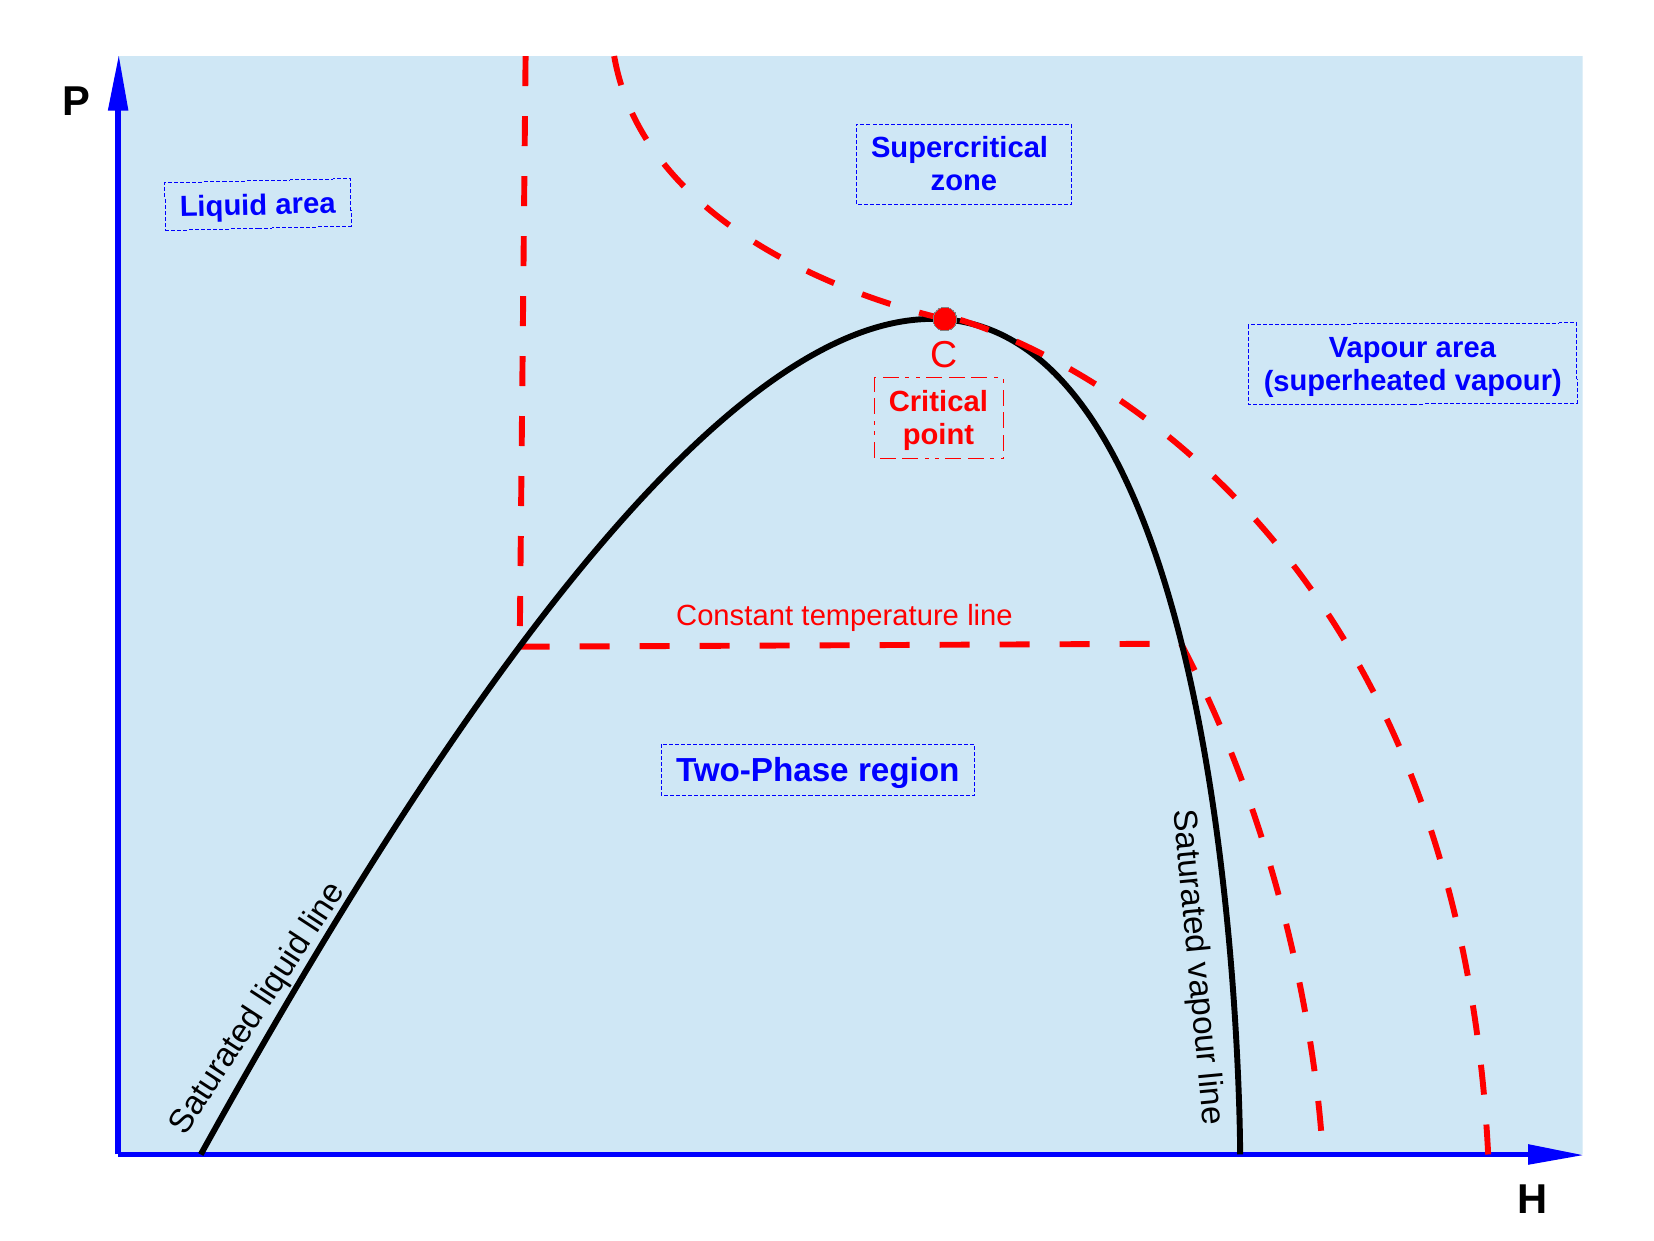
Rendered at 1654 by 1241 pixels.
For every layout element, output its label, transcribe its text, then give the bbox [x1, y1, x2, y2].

text_box Supercritical zone [856, 124, 1072, 205]
text_box P [47, 70, 105, 132]
text_box H [1502, 1168, 1563, 1230]
text_box C [915, 326, 973, 383]
text_box Saturated liquid line [312, 884, 366, 968]
text_box Critical point [874, 377, 1004, 459]
text_box Liquid area [164, 178, 352, 231]
text_box Constant temperature line [661, 591, 1029, 640]
text_box Saturated vapour line [1157, 792, 1242, 1143]
text_box [1216, 857, 1231, 1015]
text_box [193, 1107, 223, 1152]
text_box Saturated liquid line [145, 858, 357, 1157]
text_box Two-Phase region [661, 744, 975, 796]
text_box [119, 56, 1583, 1154]
text_box Vapour area (superheated vapour) [1248, 322, 1578, 405]
